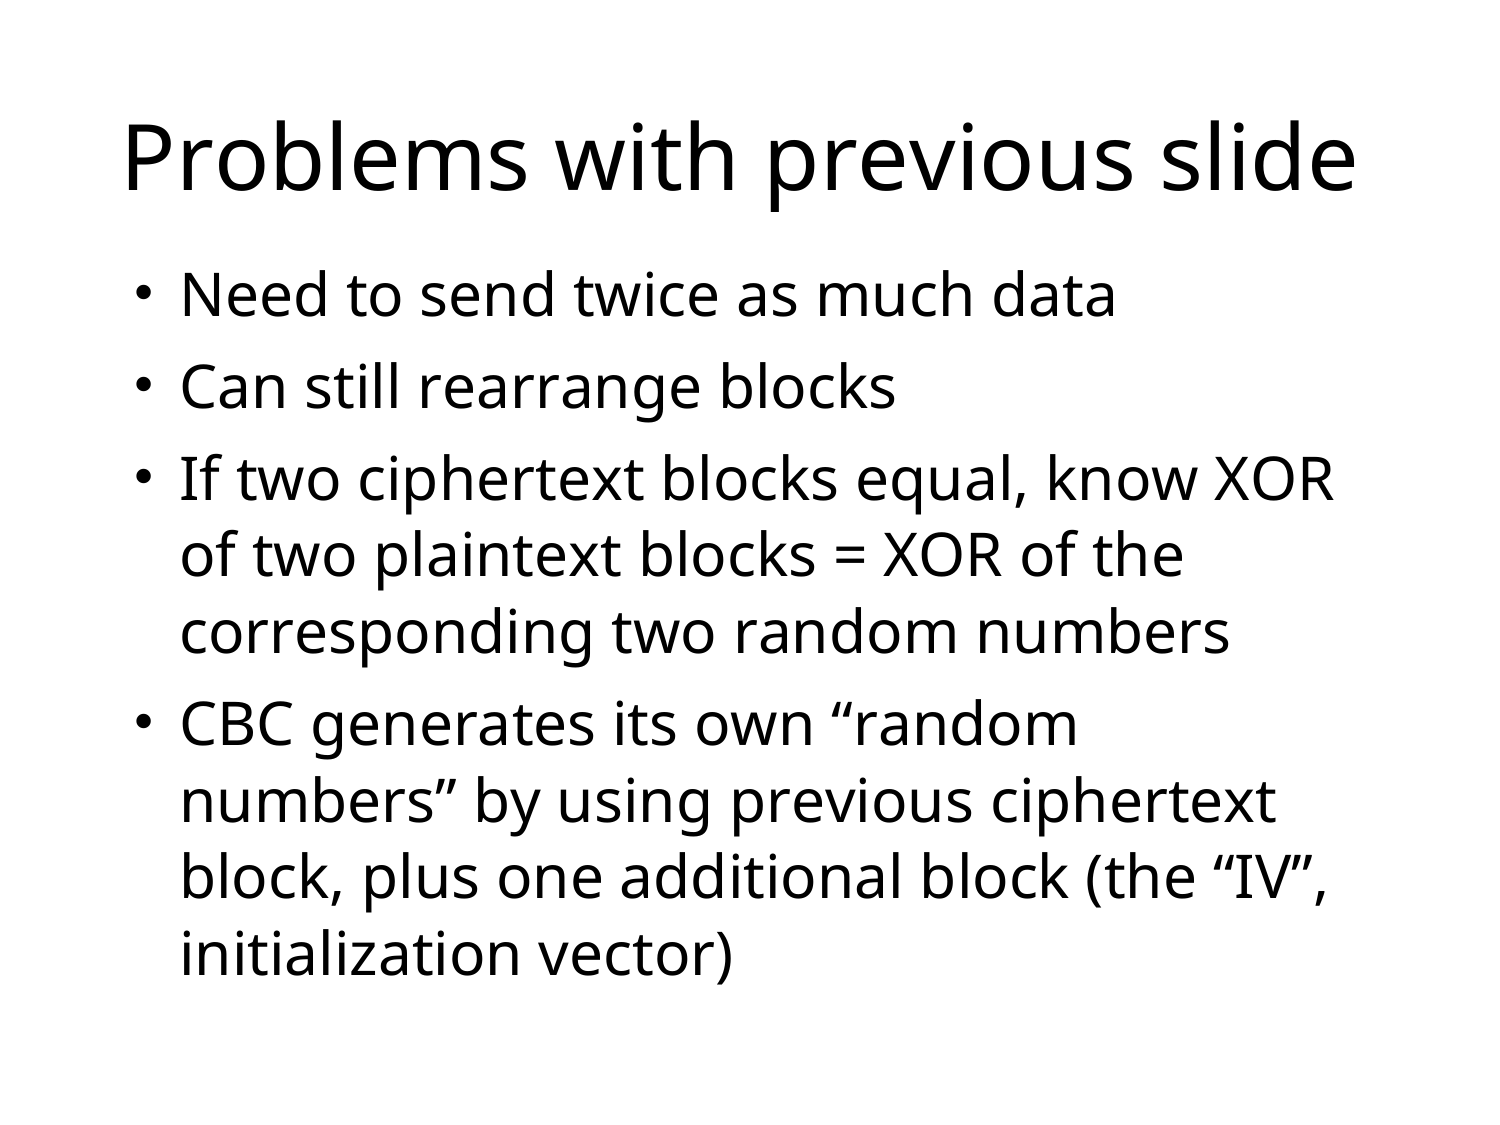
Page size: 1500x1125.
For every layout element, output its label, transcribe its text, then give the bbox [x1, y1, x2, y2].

title Problems with previous slide [63, 34, 1418, 272]
list Need to send twice as much data Can still rearrange blocks If two ciphertext blocks equal, know XOR of two plaintext blocks = XOR of the corresponding two random numbers CBC generates its own “random numbers” by using previous ciphertext block, plus one additional block (the “IV”, initialization vector) [118, 247, 1378, 1072]
